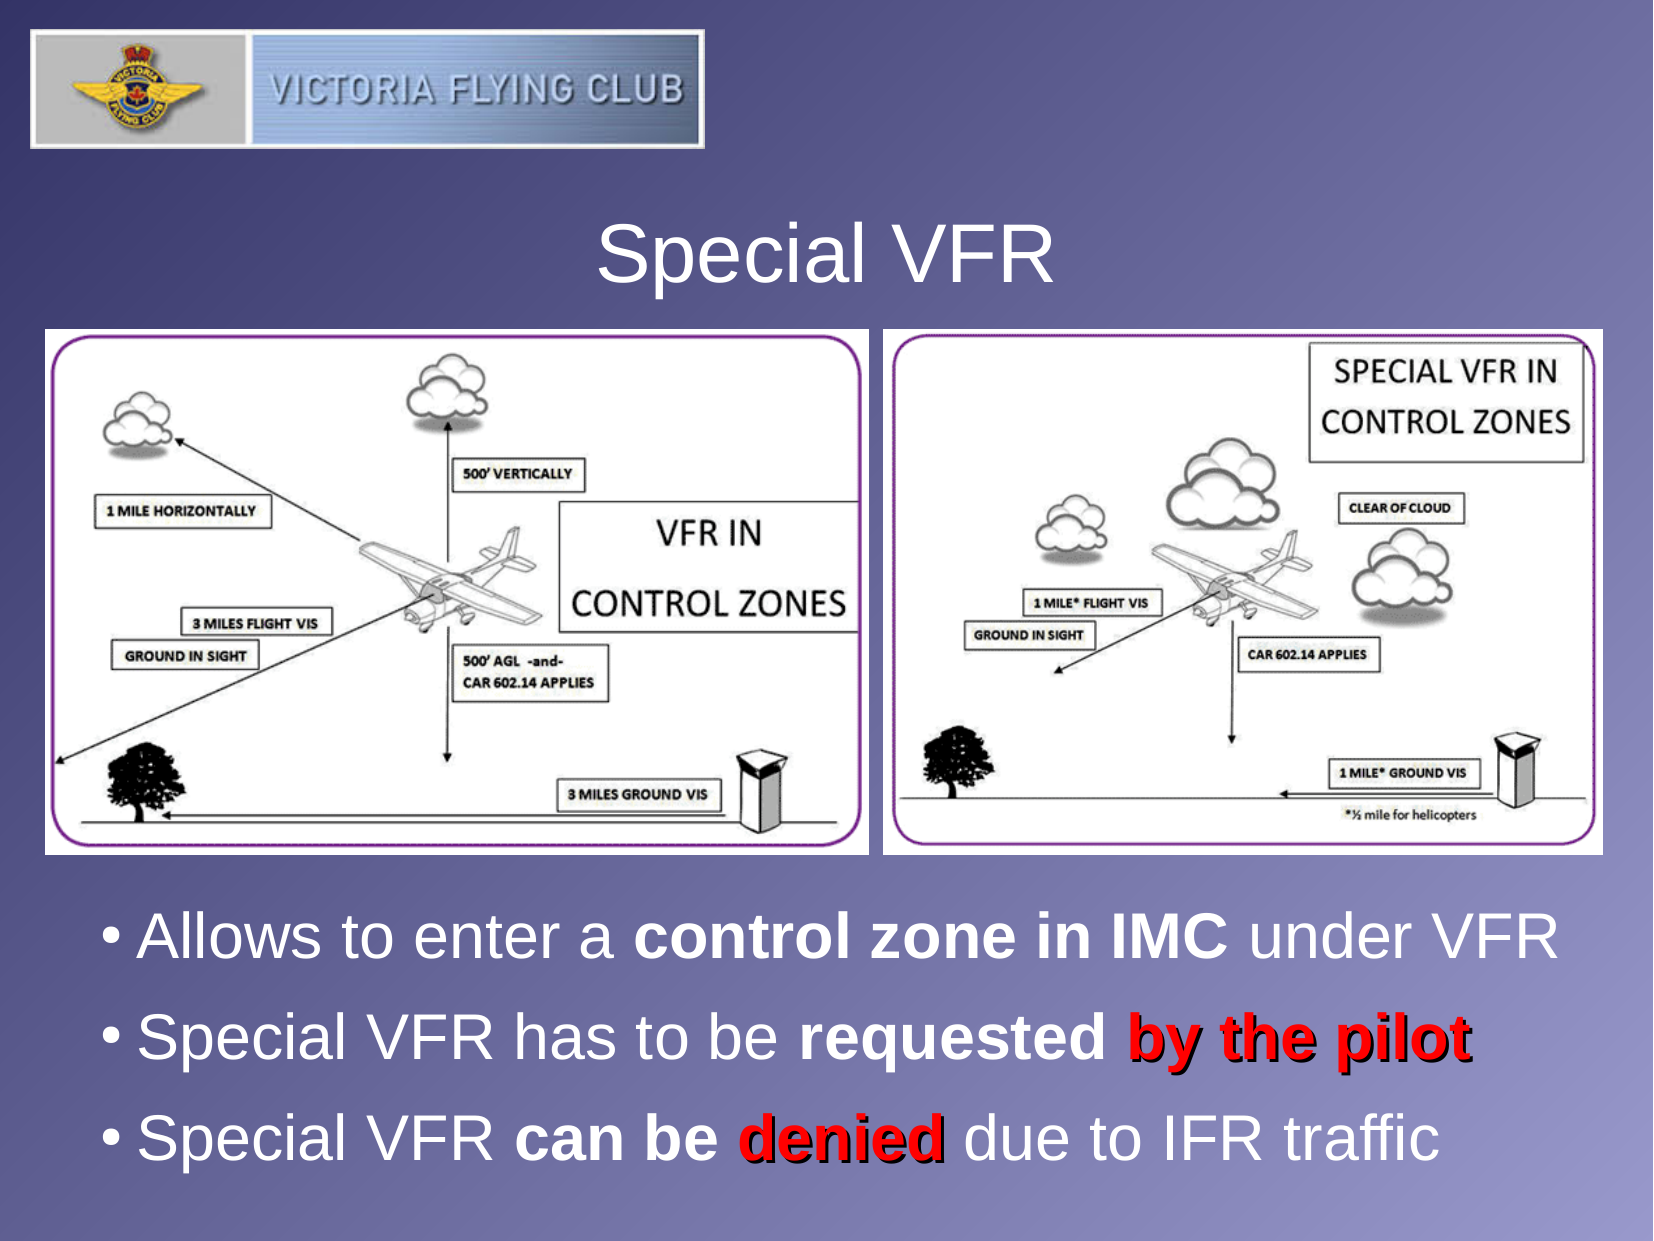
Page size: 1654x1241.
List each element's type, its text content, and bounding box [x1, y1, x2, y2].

title Special VFR [82, 150, 1571, 358]
picture [883, 329, 1603, 856]
picture [30, 29, 705, 149]
list Allows to enter a control zone in IMC under VFR Special VFR has to be requested by the pilot Special VFR can be denied due to IFR traffic [82, 900, 1571, 1201]
picture [45, 329, 869, 856]
